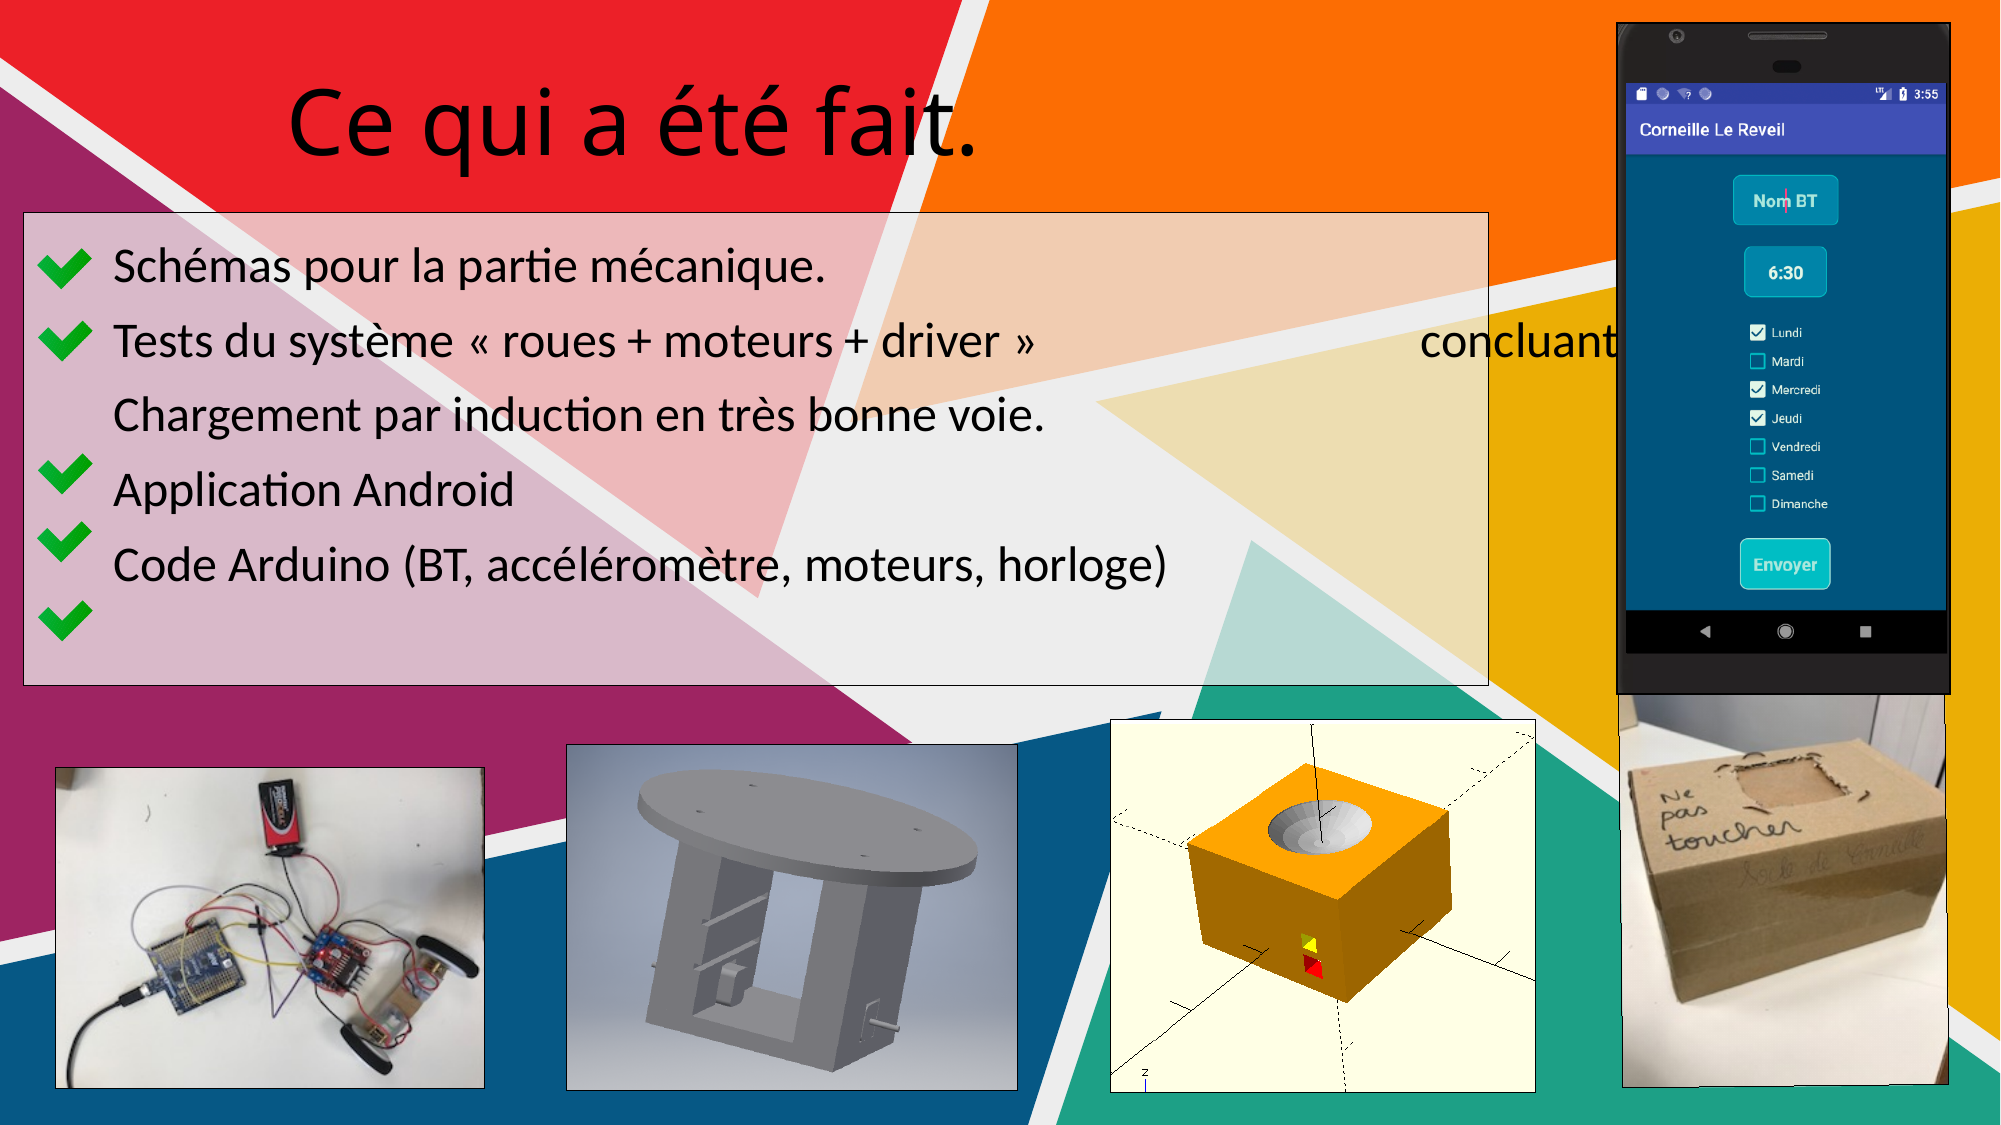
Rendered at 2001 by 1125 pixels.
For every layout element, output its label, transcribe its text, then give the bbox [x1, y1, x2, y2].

picture [1618, 23, 1949, 694]
picture [36, 451, 95, 497]
text_box [23, 212, 1489, 686]
picture [35, 519, 94, 565]
picture [566, 744, 1018, 1091]
picture [1110, 719, 1536, 1093]
picture [36, 598, 95, 644]
title Ce qui a été fait. [271, 23, 1182, 228]
text_box Schémas pour la partie mécanique. Tests du système « roues + moteurs + driver » concluant. Chargement par induction en très bonne voie. Application Android Code Arduino (BT, accéléromètre, moteurs, horloge) [70, 231, 1616, 600]
picture [1618, 695, 1949, 1088]
picture [36, 318, 95, 364]
picture [55, 767, 485, 1089]
picture [35, 246, 94, 291]
